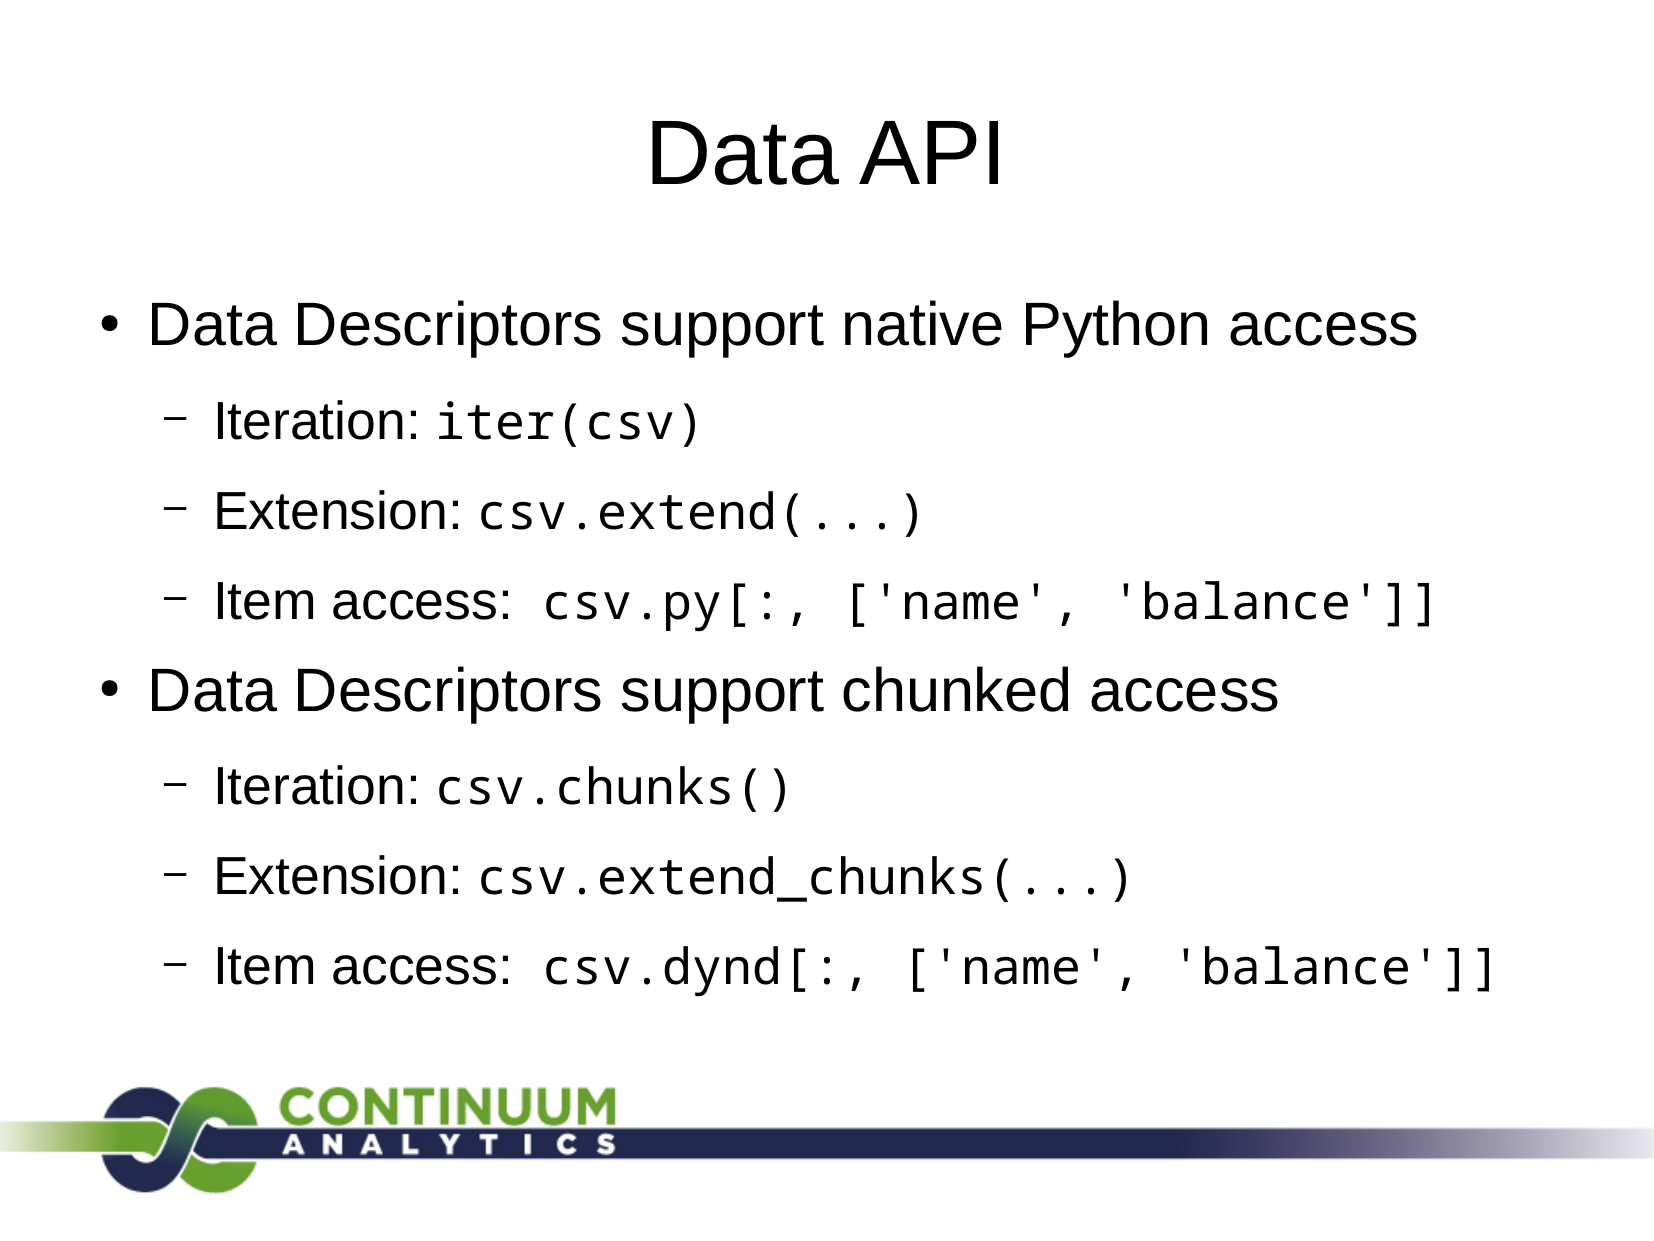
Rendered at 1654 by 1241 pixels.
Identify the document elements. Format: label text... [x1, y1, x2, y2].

list Data Descriptors support native Python access Iteration: iter(csv) Extension: csv.extend(...) Item access: csv.py[:, ['name', 'balance']] Data Descriptors support chunked access Iteration: csv.chunks() Extension: csv.extend_chunks(...) Item access: csv.dynd[:, ['name', 'balance']] [82, 290, 1571, 1010]
title Data API [82, 49, 1571, 257]
